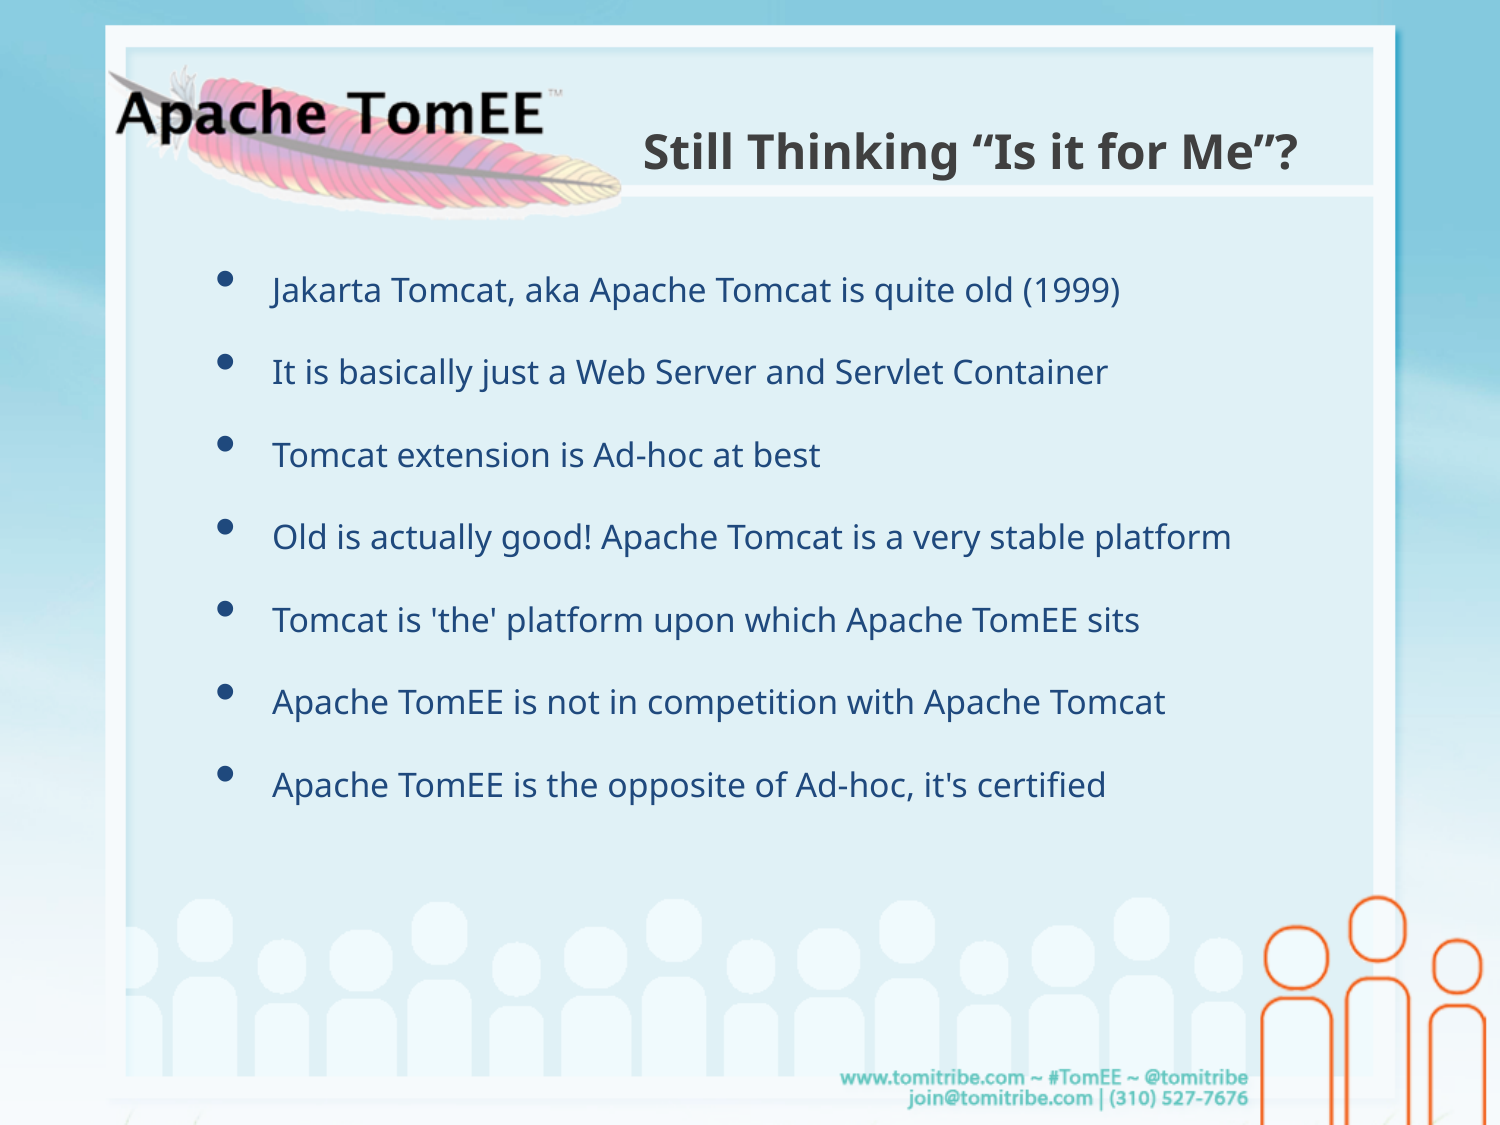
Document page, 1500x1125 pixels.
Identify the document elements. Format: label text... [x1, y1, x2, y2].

picture [0, 0, 1500, 1125]
text_box Jakarta Tomcat, aka Apache Tomcat is quite old (1999) It is basically just a Web Server and Servlet Container Tomcat extension is Ad-hoc at best Old is actually good! Apache Tomcat is a very stable platform Tomcat is 'the' platform upon which Apache TomEE sits Apache TomEE is not in competition with Apache Tomcat Apache TomEE is the opposite of Ad-hoc, it's certified [200, 236, 1371, 862]
title Still Thinking “Is it for Me”? [545, 59, 1396, 213]
